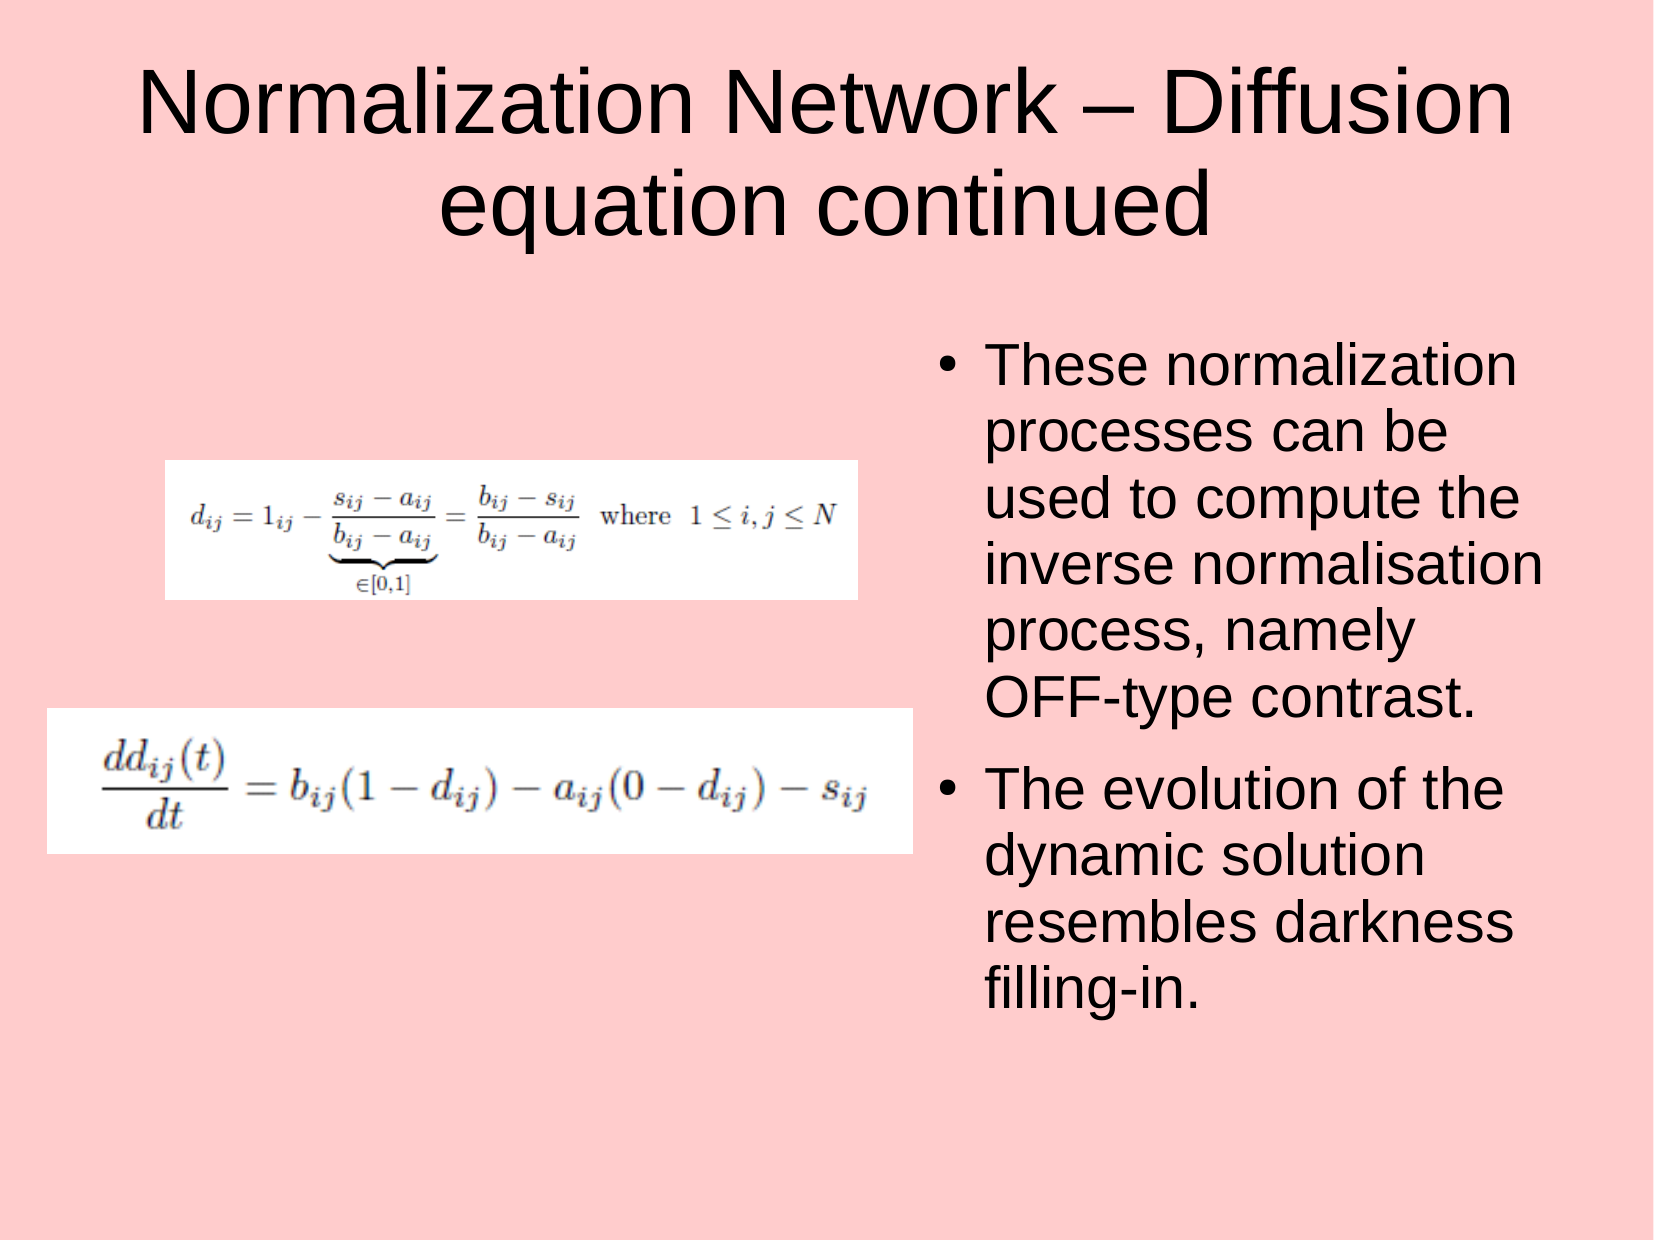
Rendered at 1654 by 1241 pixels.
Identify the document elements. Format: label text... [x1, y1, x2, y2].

list These normalization processes can be used to compute the inverse normalisation process, namely OFF-type contrast. The evolution of the dynamic solution resembles darkness filling-in. [921, 331, 1548, 1052]
picture [165, 460, 858, 600]
picture [47, 708, 913, 855]
title Normalization Network – Diffusion equation continued [82, 49, 1571, 257]
